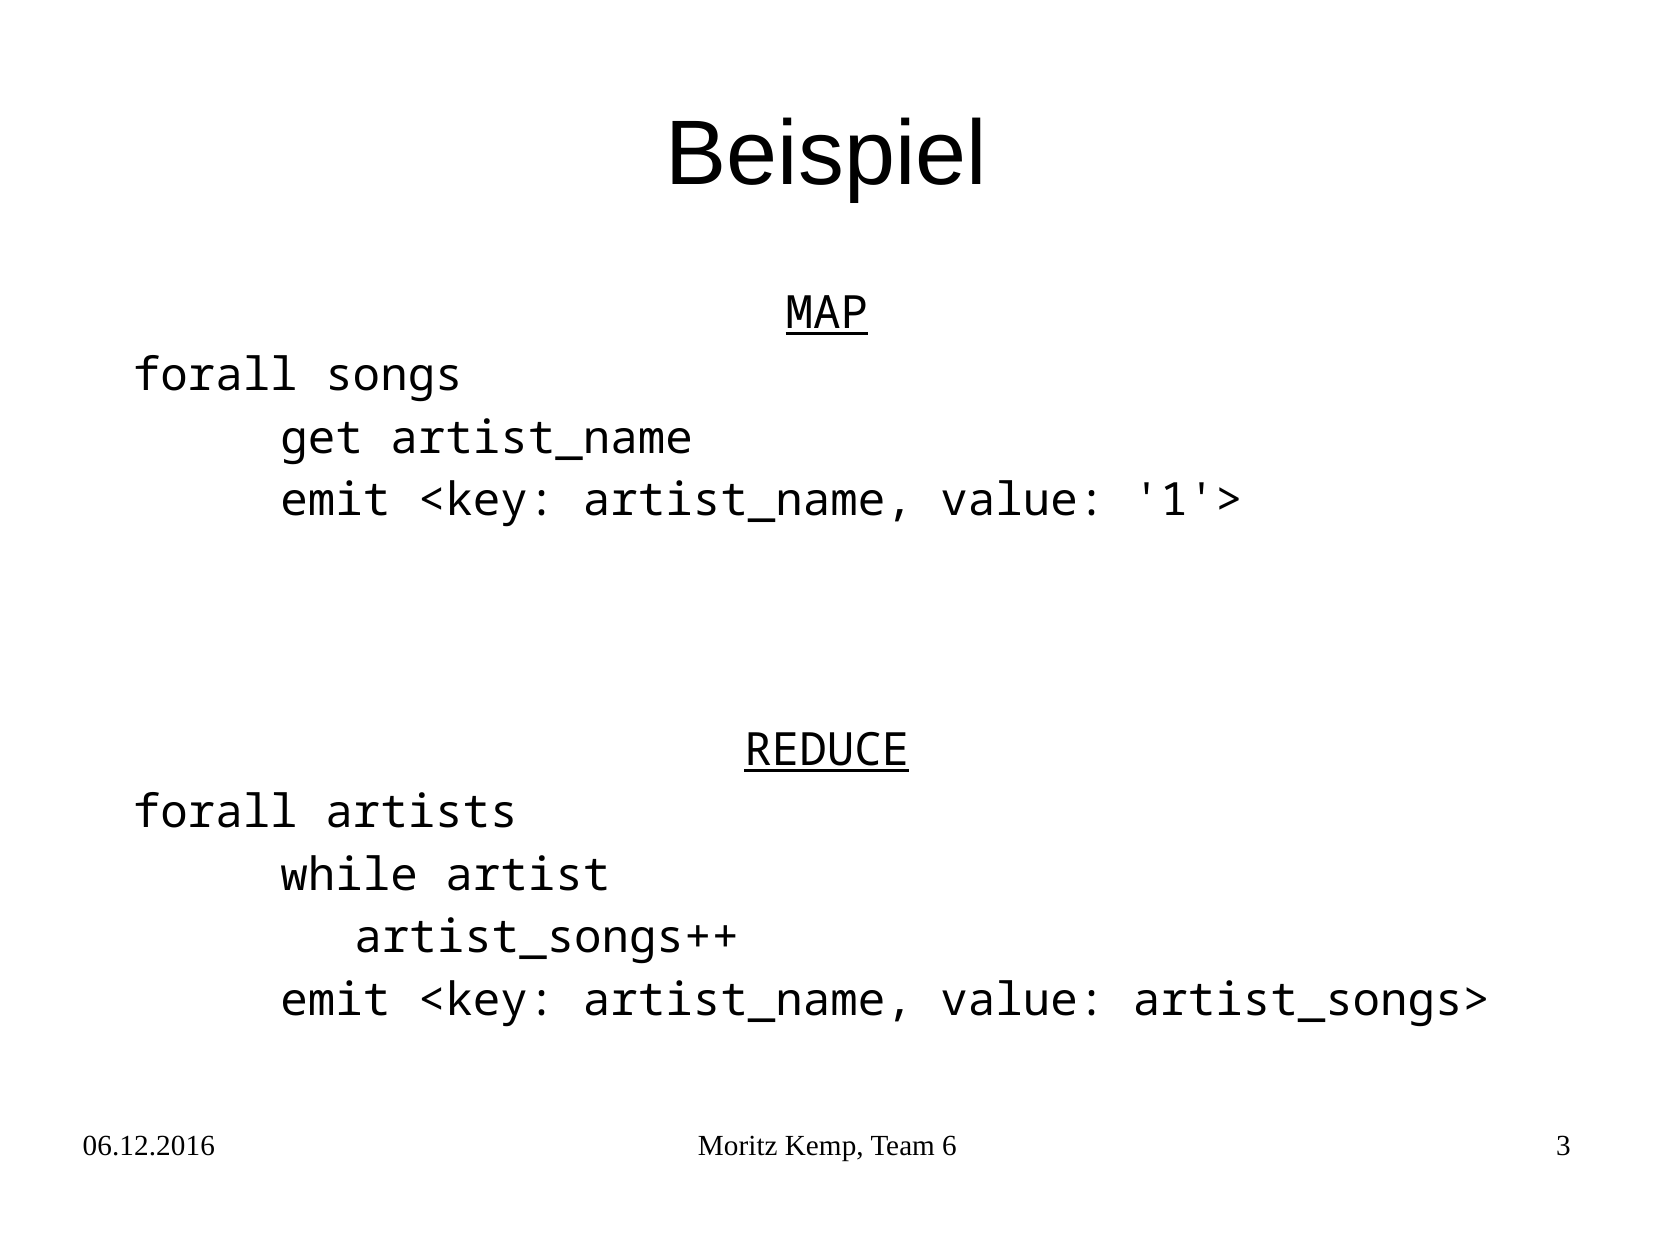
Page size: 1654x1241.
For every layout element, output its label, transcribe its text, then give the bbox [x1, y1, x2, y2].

text_box REDUCE forall artists while artist artist_songs++ emit <key: artist_name, value: artist_songs> [118, 708, 1536, 999]
text_box MAP forall songs get artist_name emit <key: artist_name, value: '1'> [118, 271, 1536, 470]
title Beispiel [82, 49, 1571, 257]
